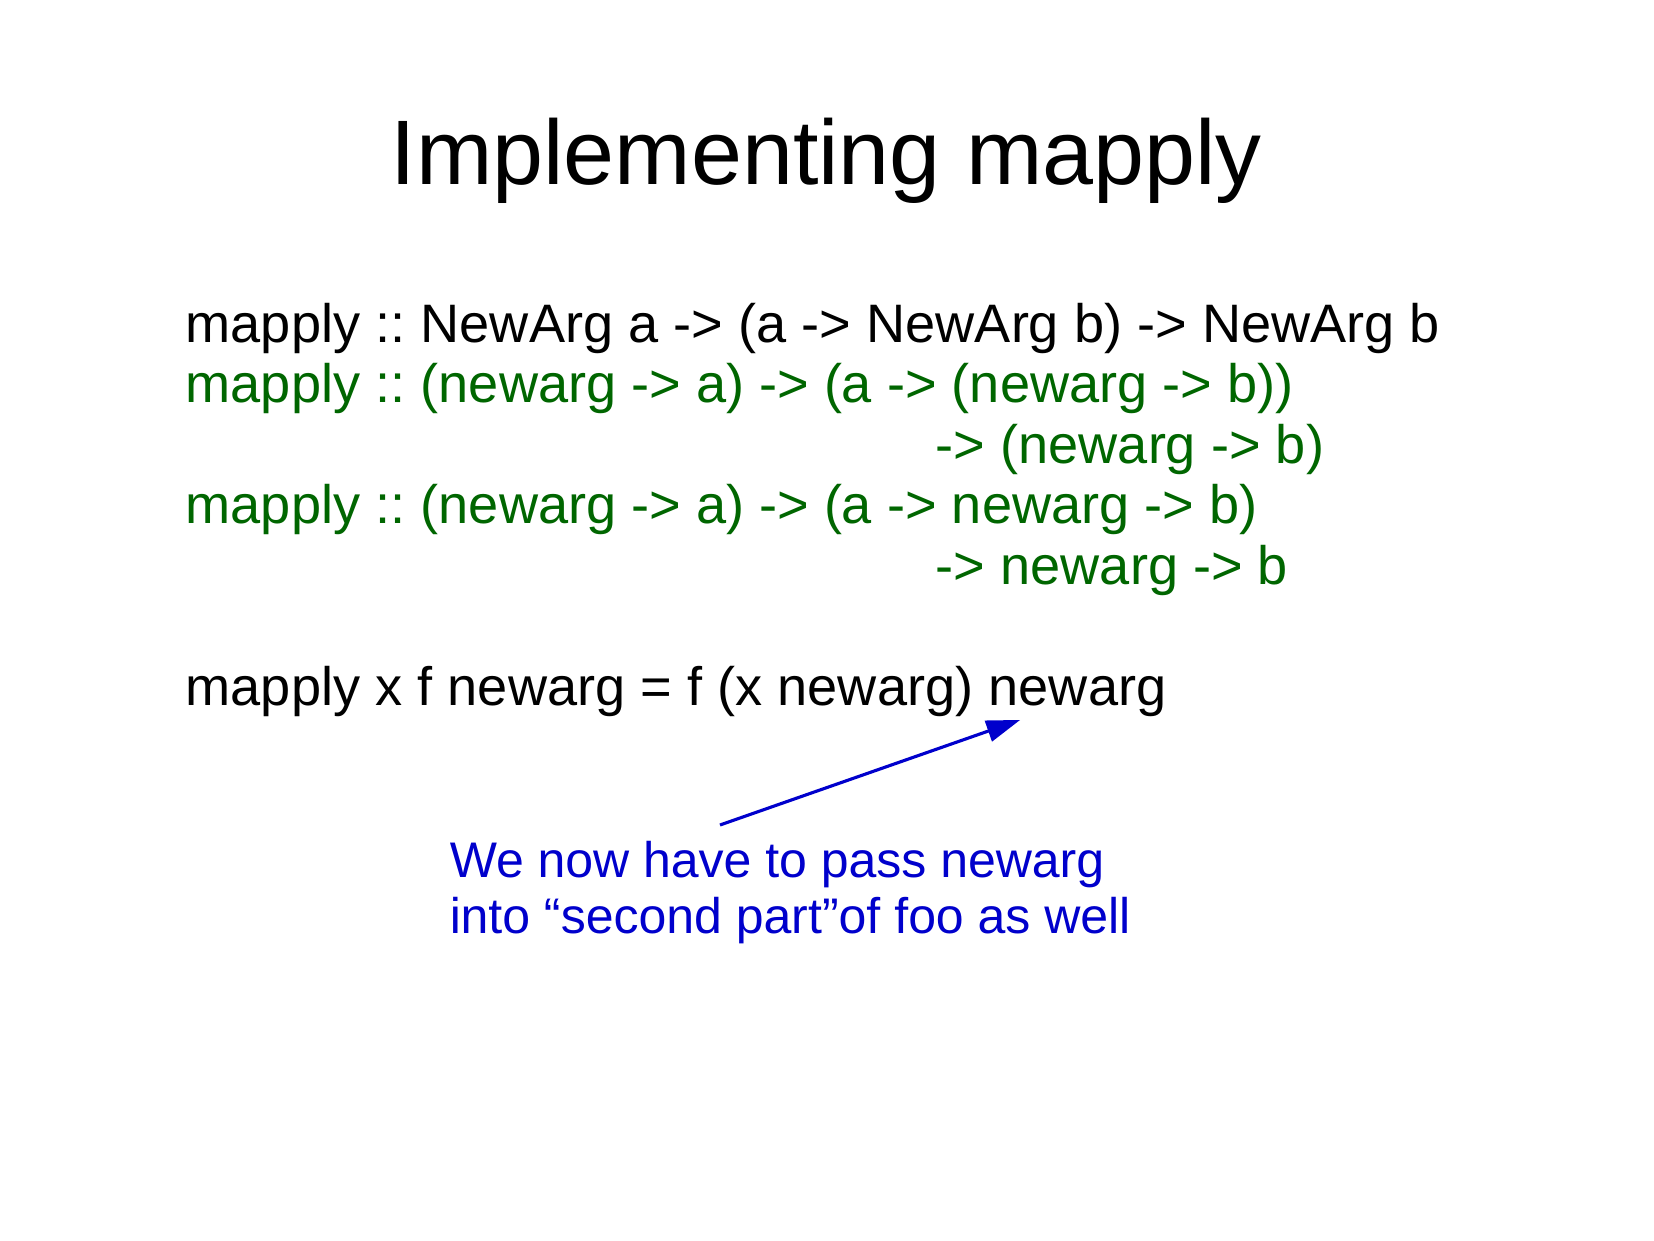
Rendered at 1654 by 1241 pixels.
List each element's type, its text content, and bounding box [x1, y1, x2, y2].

subtitle mapply :: NewArg a -> (a -> NewArg b) -> NewArg b mapply :: (newarg -> a) -> (a -> (newarg -> b)) -> (newarg -> b) mapply :: (newarg -> a) -> (a -> newarg -> b) -> newarg -> b mapply x f newarg = f (x newarg) newarg [185, 290, 1468, 721]
title Implementing mapply [82, 49, 1571, 257]
text_box We now have to pass newarg into “second part”of foo as well [435, 825, 1146, 953]
